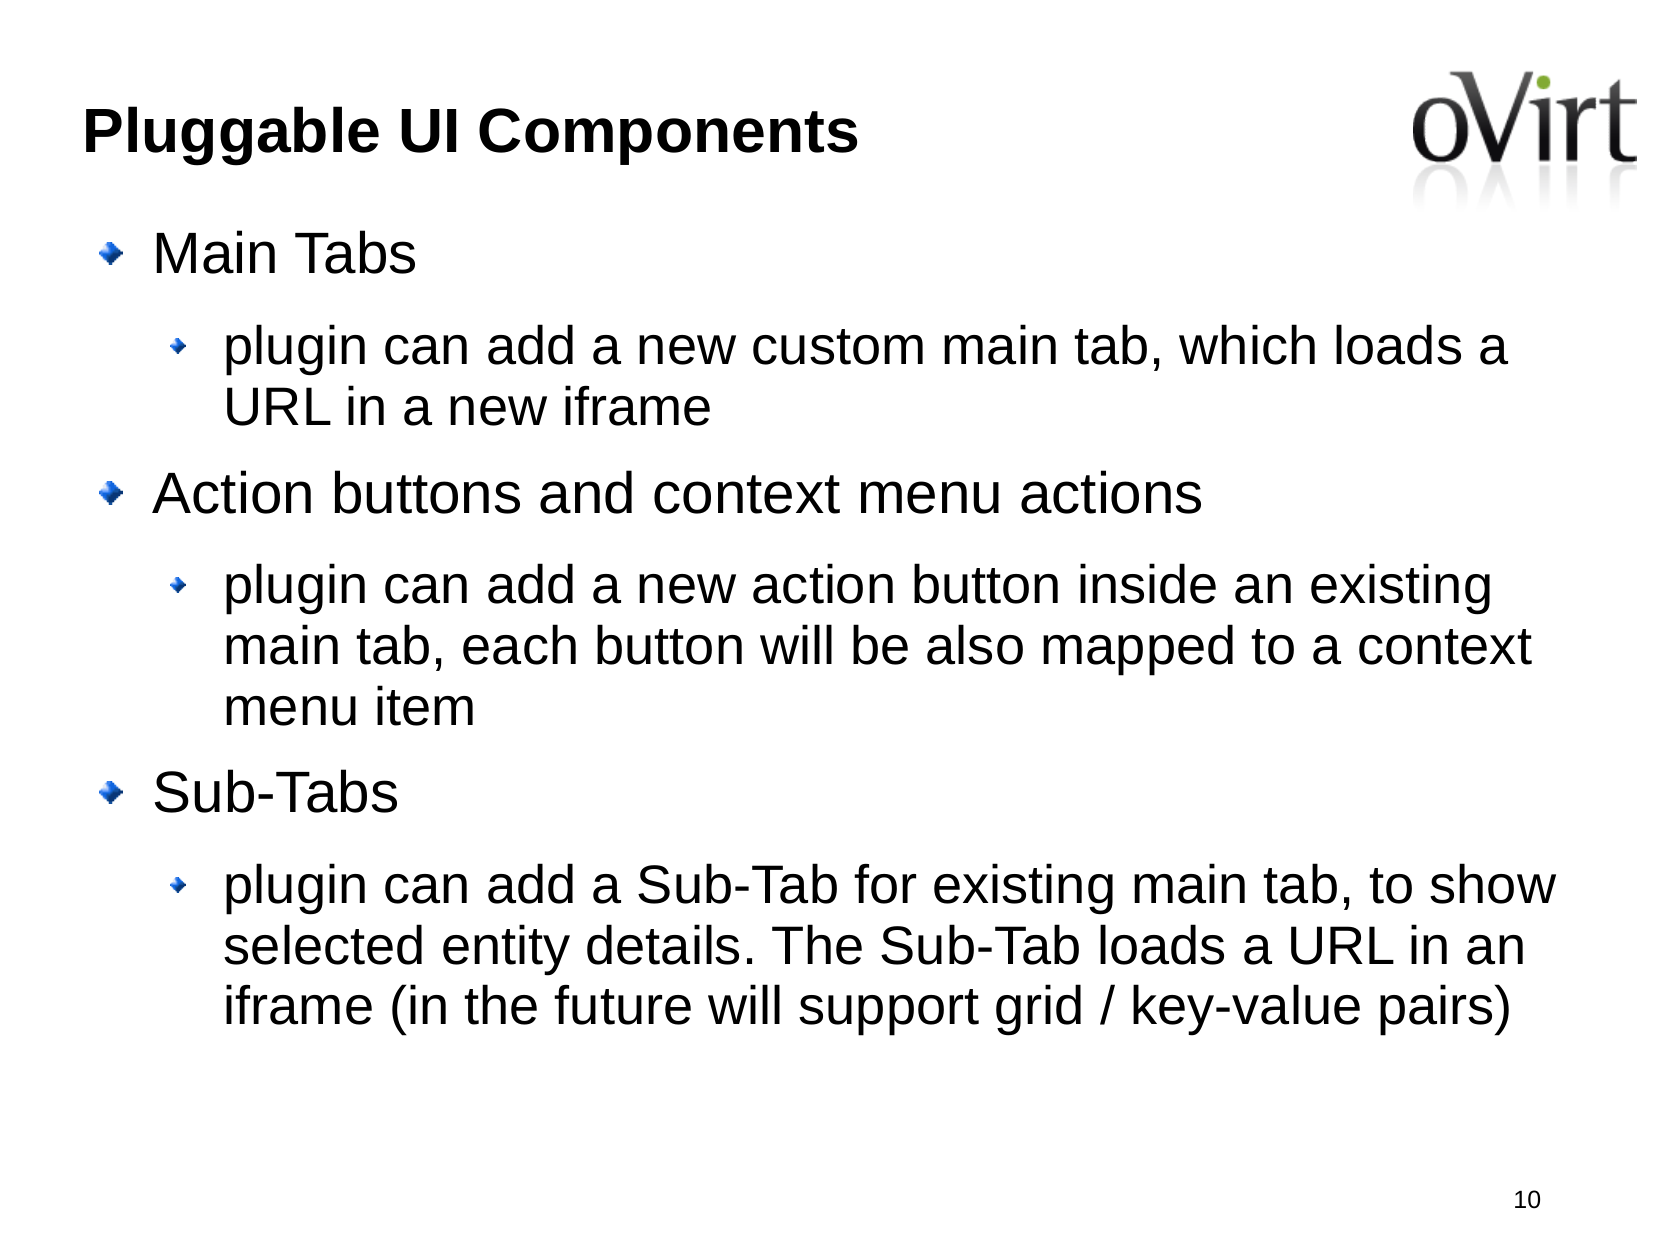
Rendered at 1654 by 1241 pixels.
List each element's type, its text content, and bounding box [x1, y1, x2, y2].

list Main Tabs plugin can add a new custom main tab, which loads a URL in a new iframe Action buttons and context menu actions plugin can add a new action button inside an existing main tab, each button will be also mapped to a context menu item Sub-Tabs plugin can add a Sub-Tab for existing main tab, to show selected entity details. The Sub-Tab loads a URL in an iframe (in the future will support grid / key-value pairs) [82, 221, 1571, 1037]
picture [1413, 63, 1637, 212]
title Pluggable UI Components [82, 37, 1303, 221]
